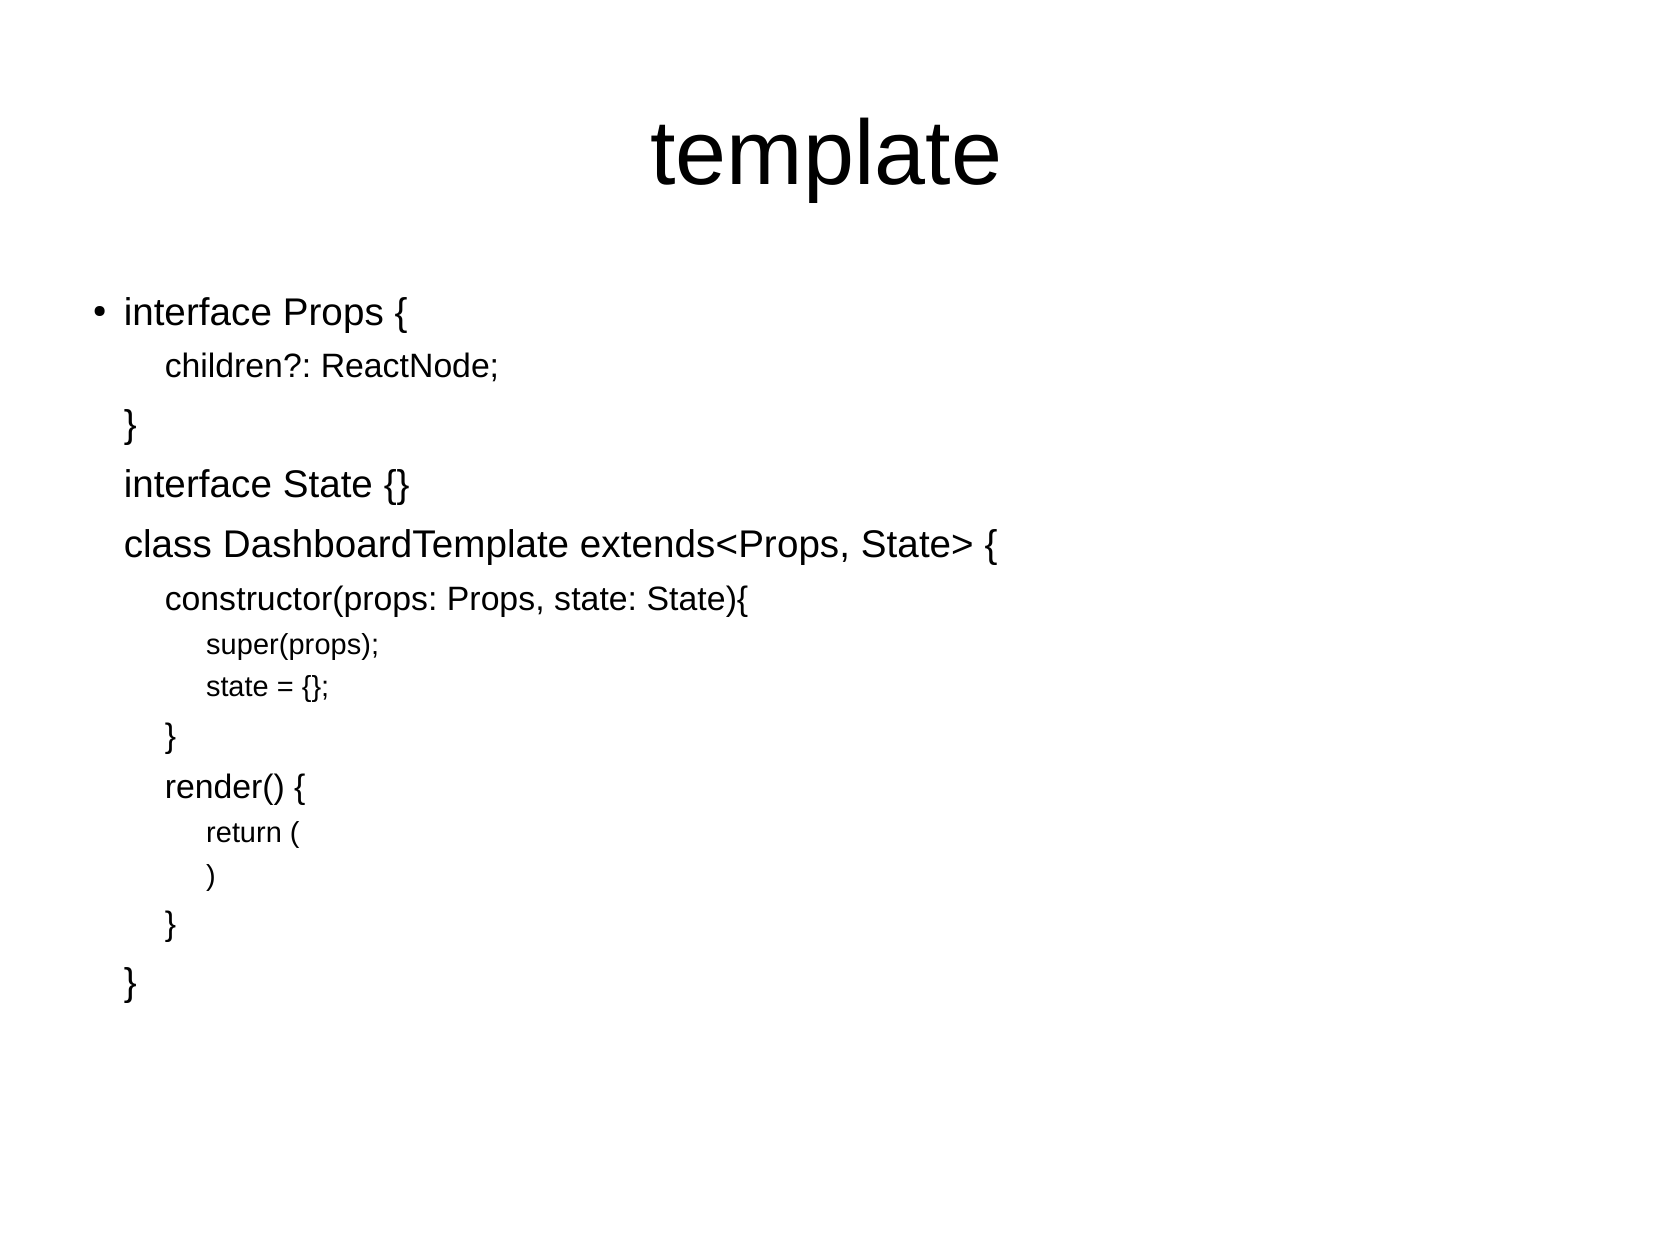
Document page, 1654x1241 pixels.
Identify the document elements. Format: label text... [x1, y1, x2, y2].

title template [82, 49, 1571, 257]
list interface Props { children?: ReactNode; } interface State {} class DashboardTemplate extends<Props, State> { constructor(props: Props, state: State){ super(props); state = {}; } render() { return ( ) } } [82, 290, 1571, 1010]
